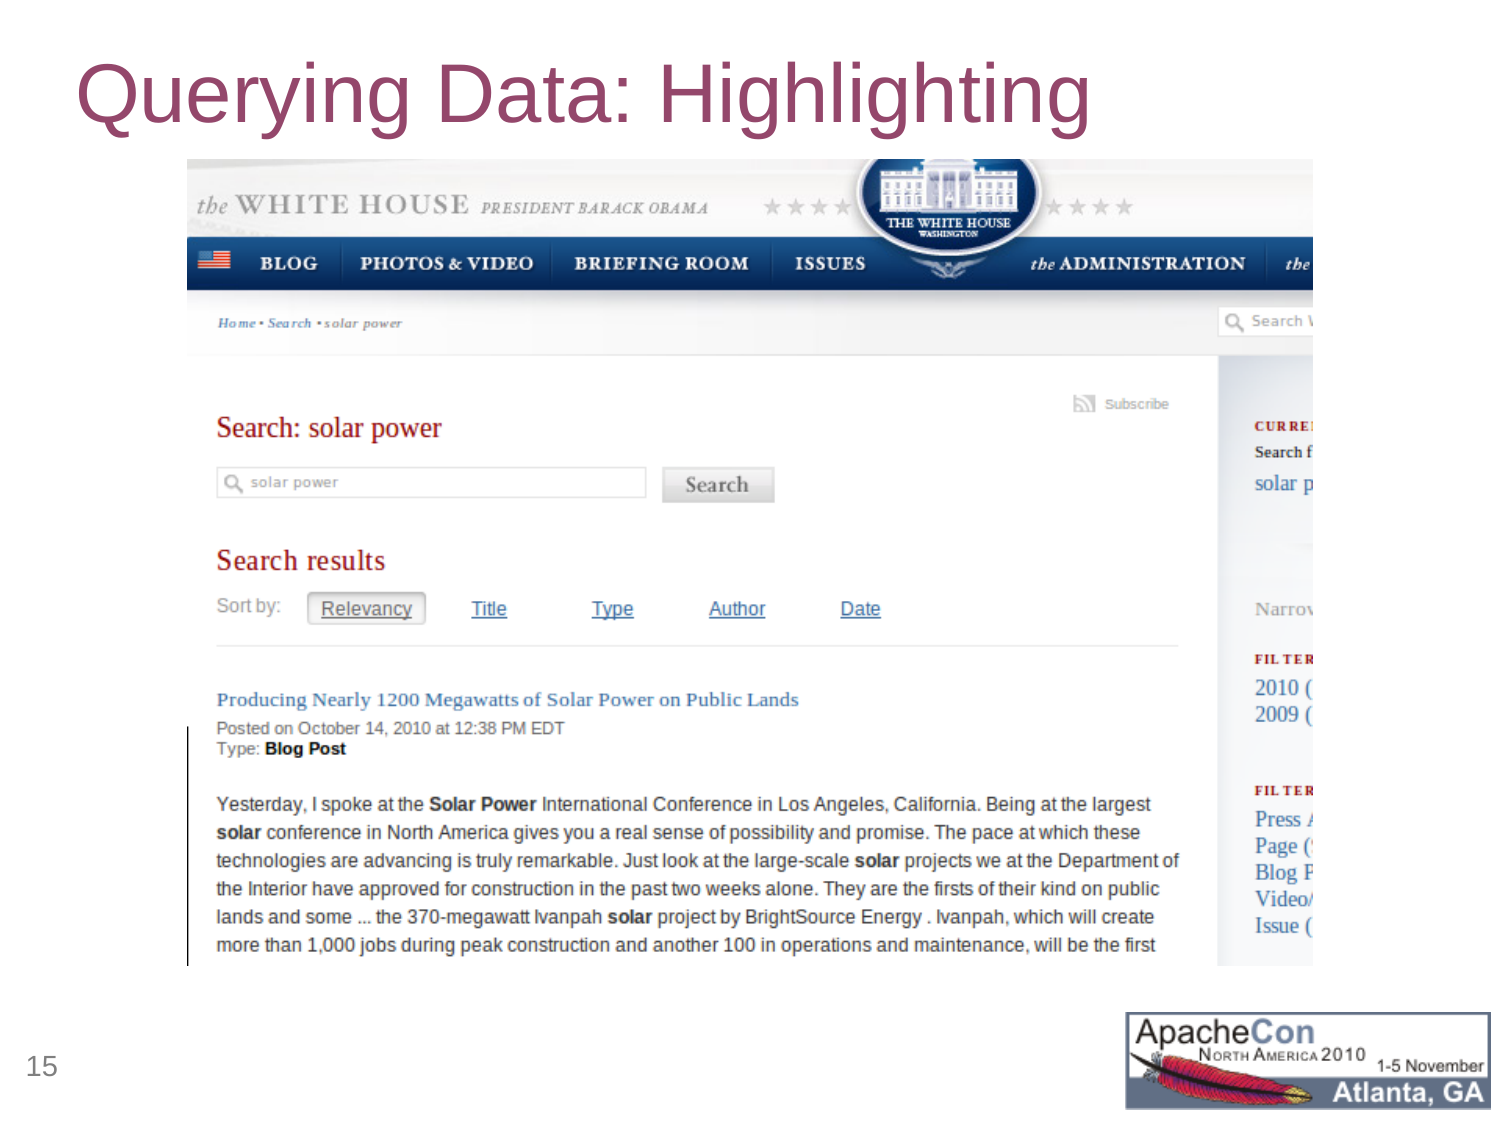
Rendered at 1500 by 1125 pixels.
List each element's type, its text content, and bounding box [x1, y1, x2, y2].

picture [187, 159, 1313, 966]
title Querying Data: Highlighting [75, 0, 1425, 188]
picture [1125, 1012, 1491, 1110]
